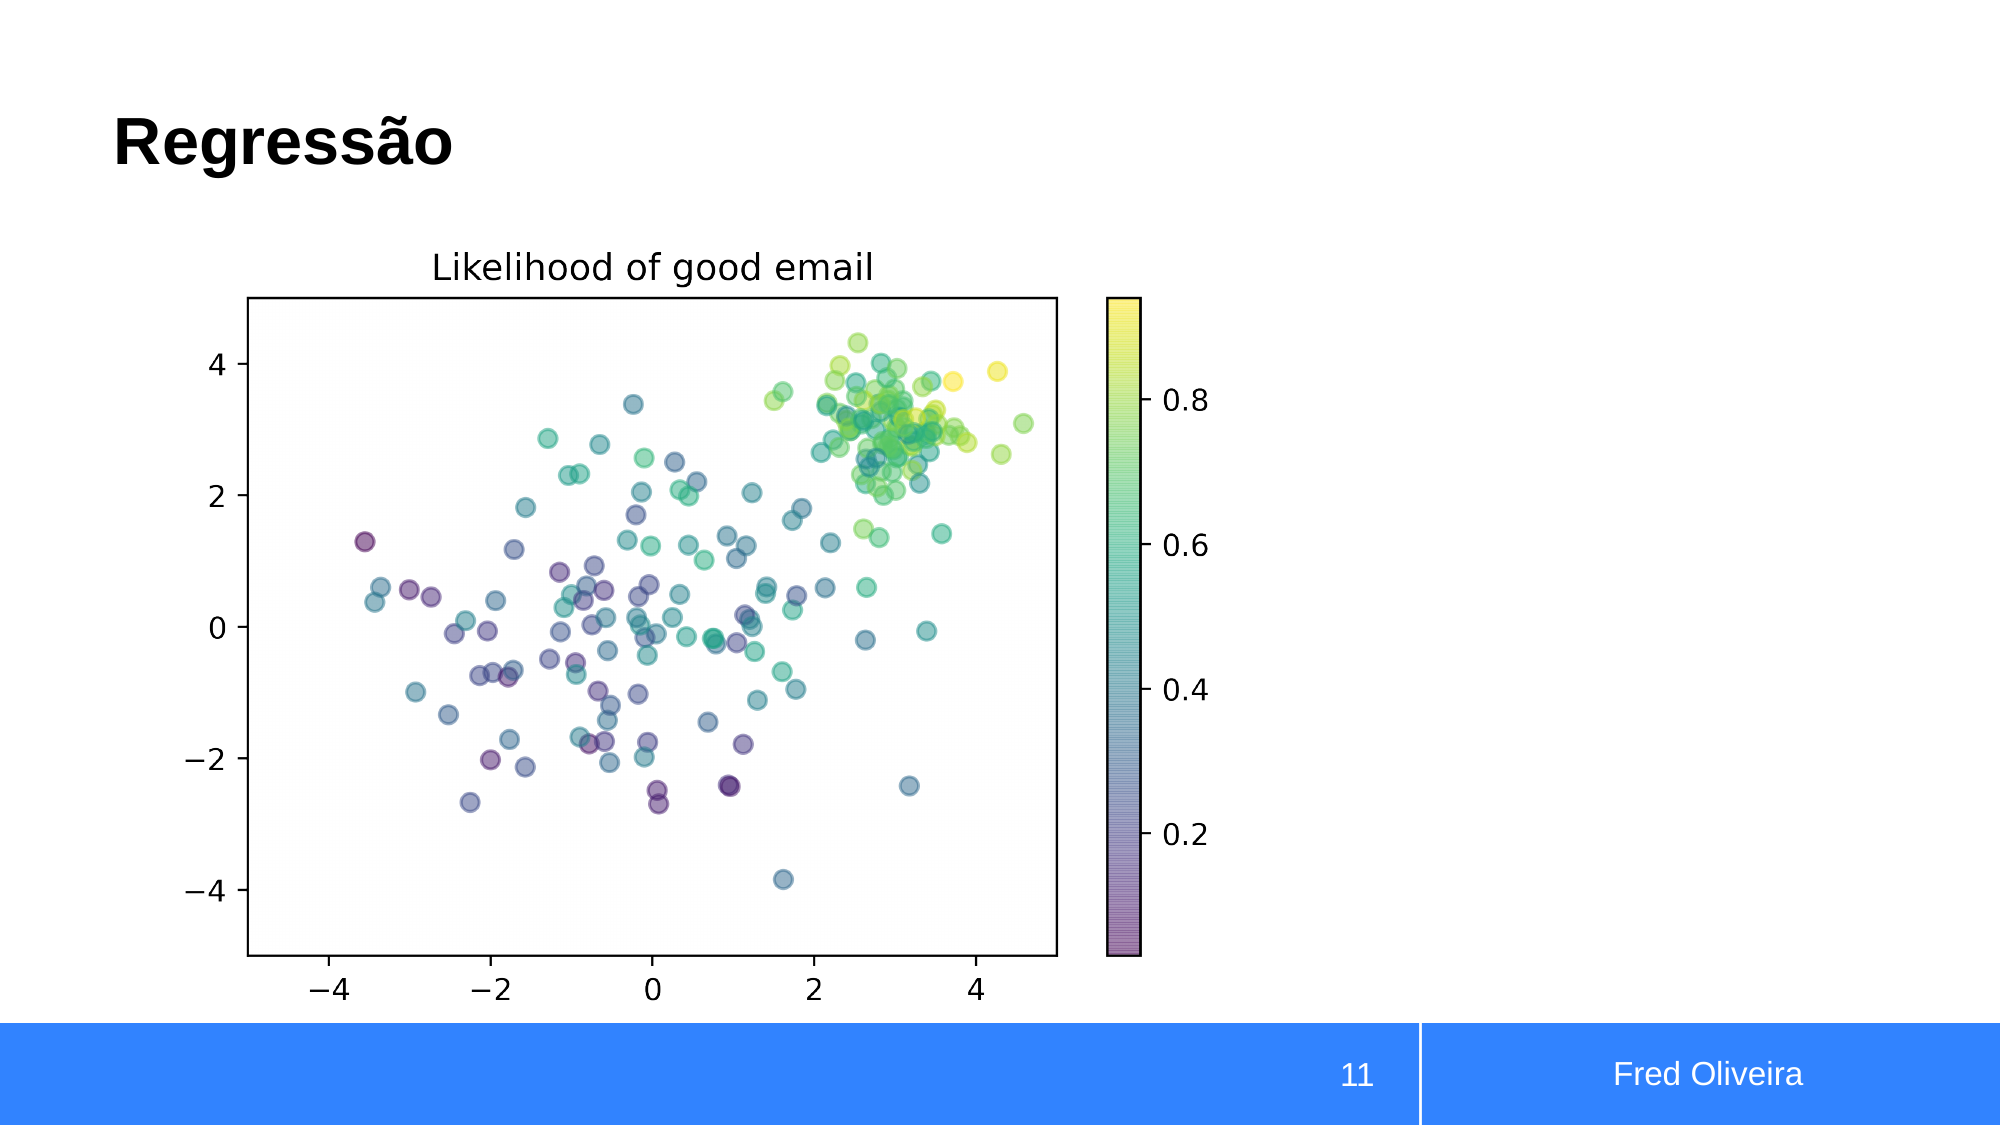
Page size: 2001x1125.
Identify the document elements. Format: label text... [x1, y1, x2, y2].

slide_number <number> [1260, 1043, 1390, 1104]
footer Fred Oliveira [1442, 1042, 1975, 1102]
title Regressão [114, 19, 1420, 179]
picture [182, 252, 1209, 1006]
